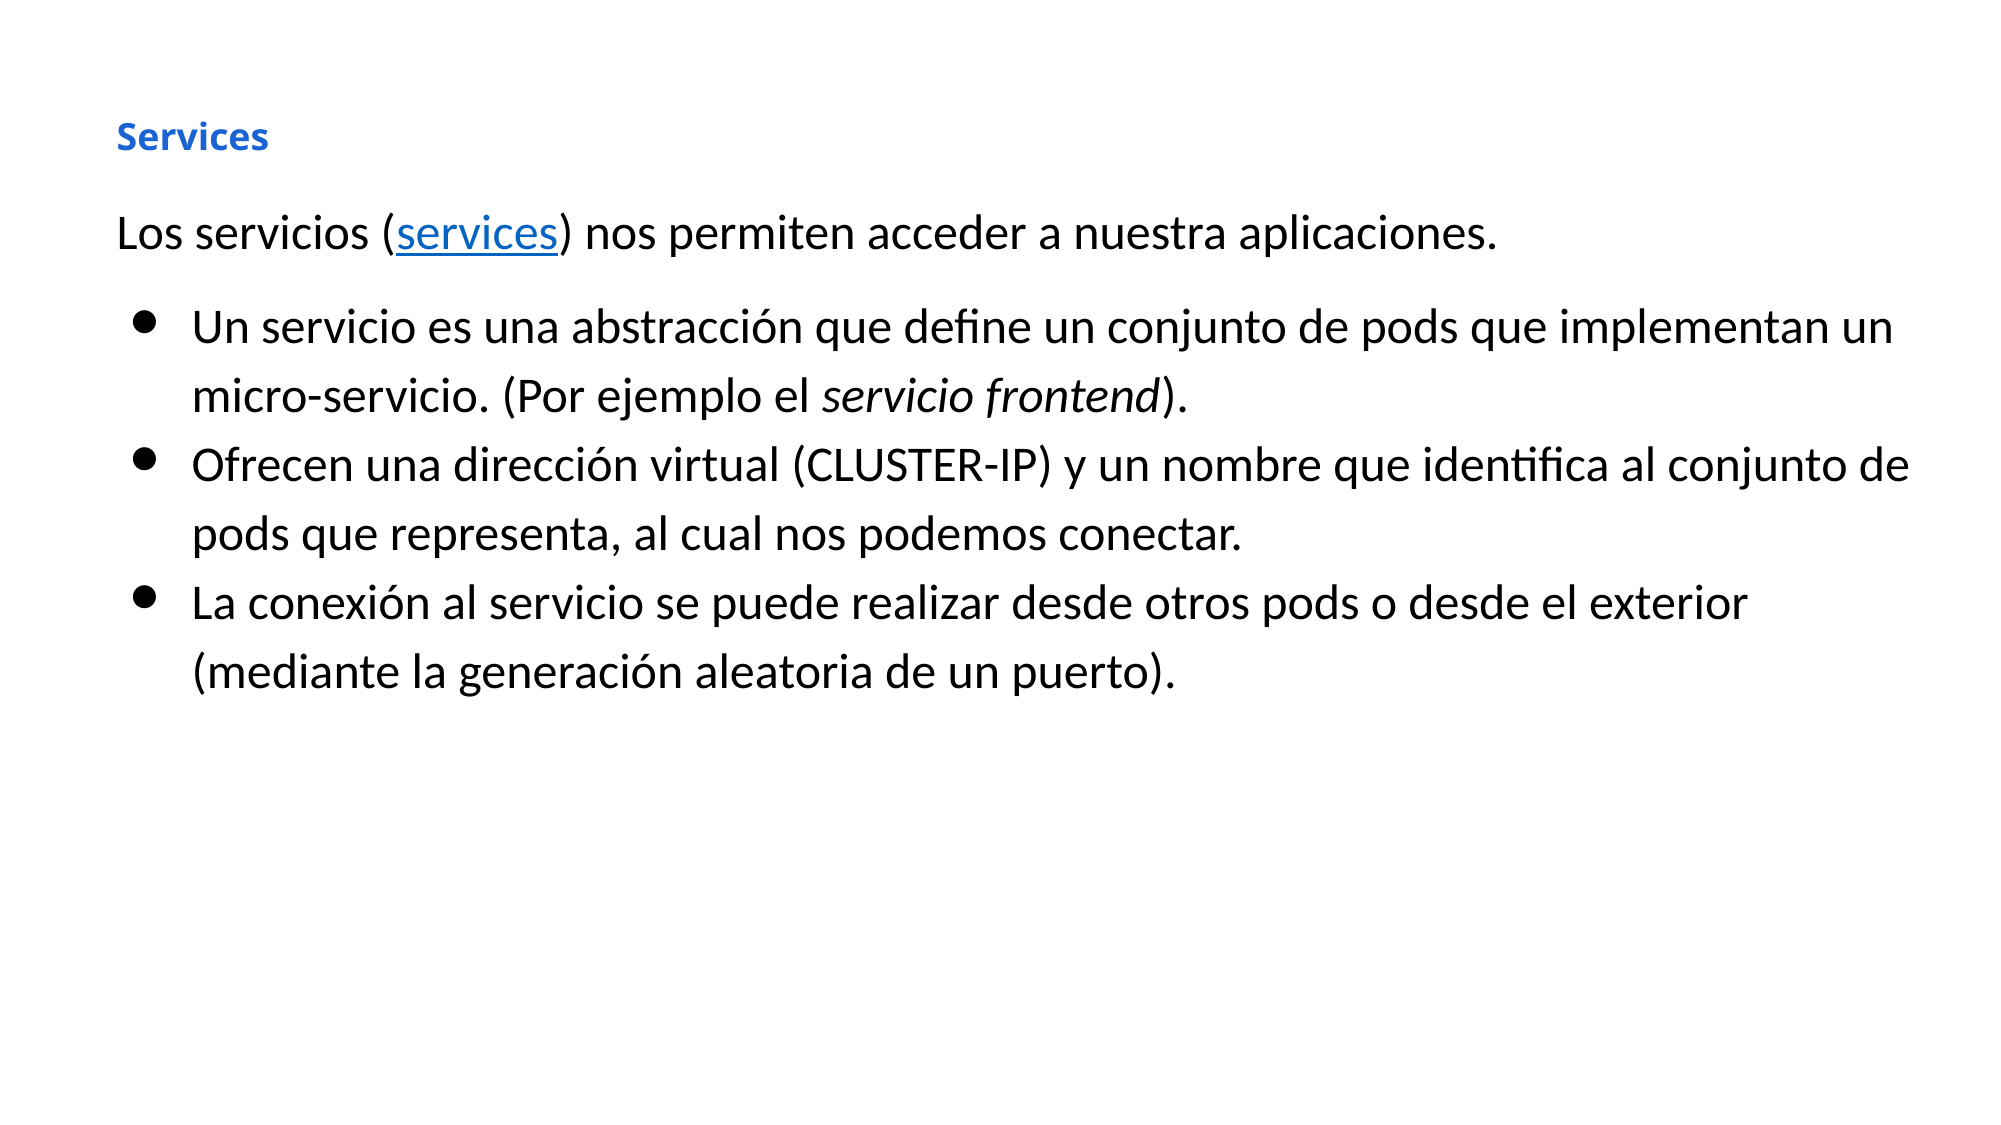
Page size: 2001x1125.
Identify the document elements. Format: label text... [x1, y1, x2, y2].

text_box Services [101, 106, 437, 166]
text_box Los servicios (services) nos permiten acceder a nuestra aplicaciones. Un servicio es una abstracción que define un conjunto de pods que implementan un micro-servicio. (Por ejemplo el servicio frontend). Ofrecen una dirección virtual (CLUSTER-IP) y un nombre que identifica al conjunto de pods que representa, al cual nos podemos conectar. La conexión al servicio se puede realizar desde otros pods o desde el exterior (mediante la generación aleatoria de un puerto). [101, 192, 1977, 791]
